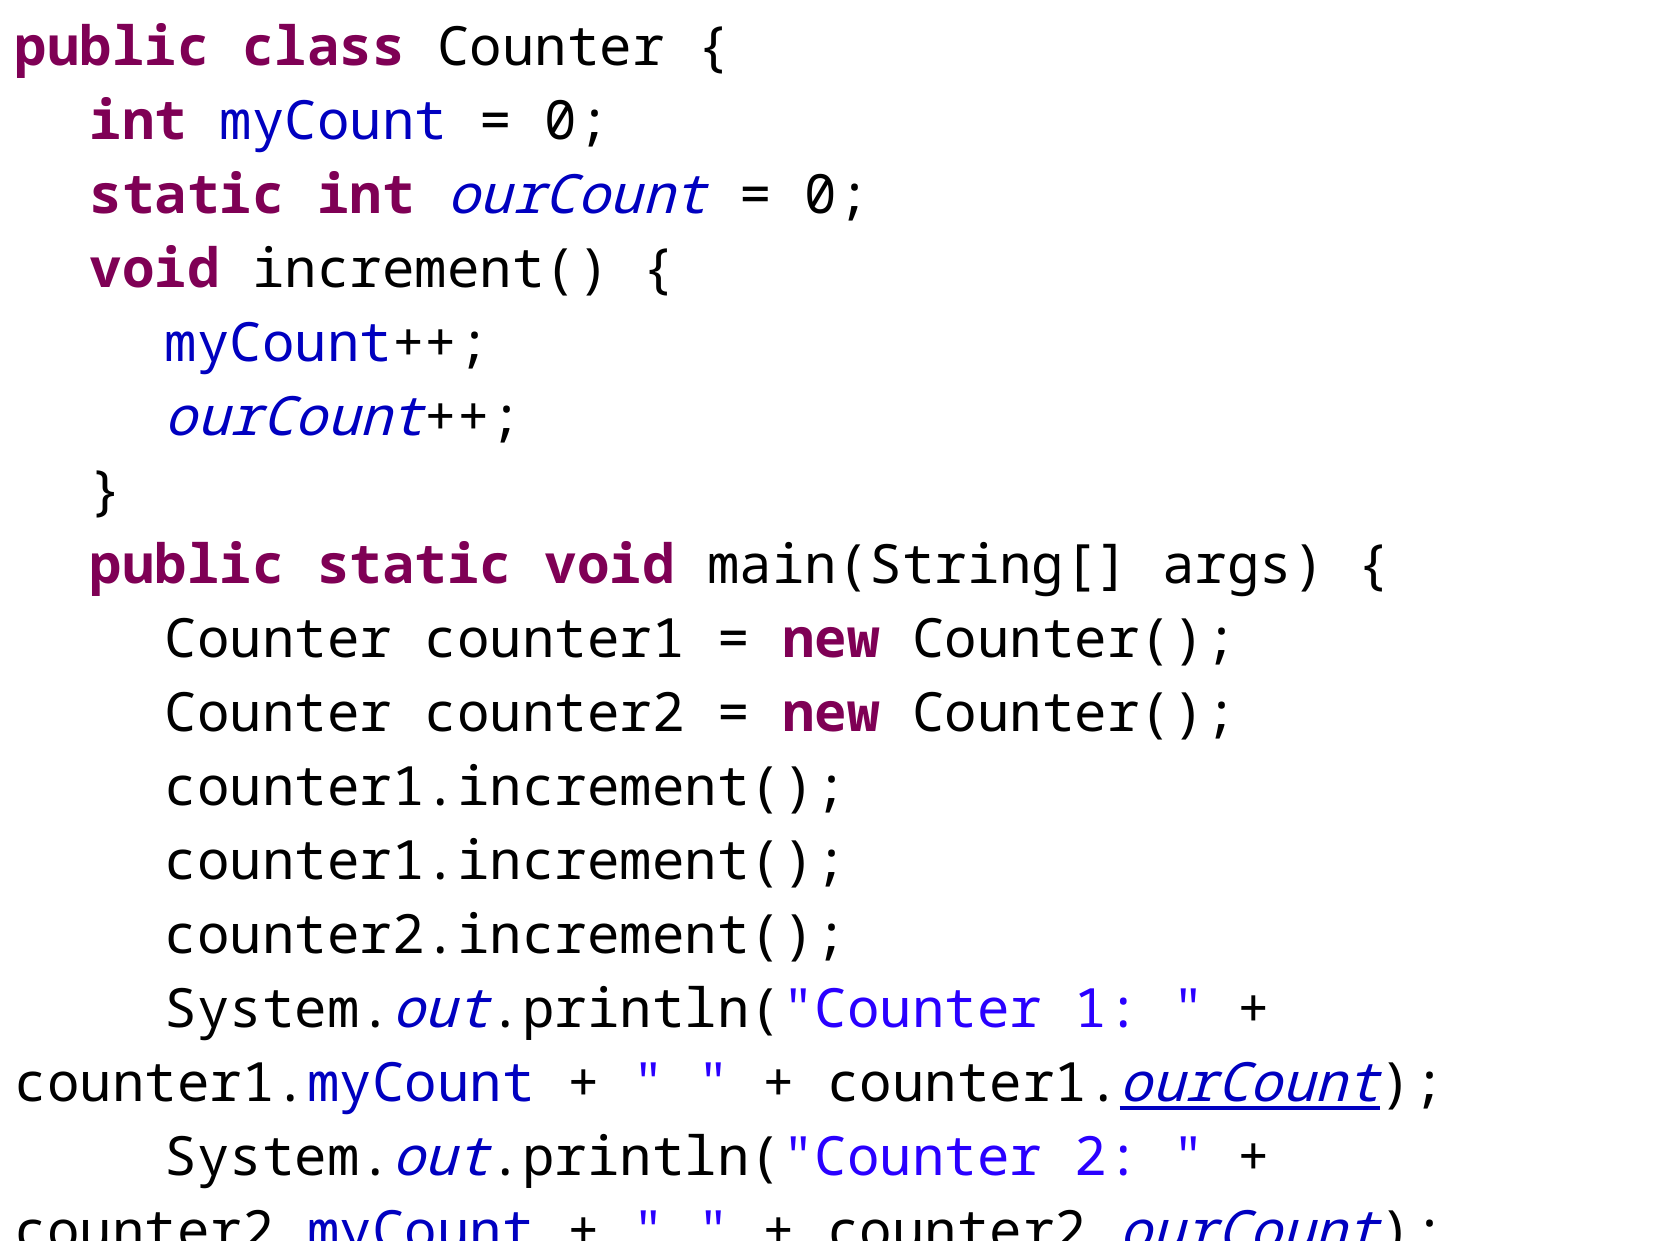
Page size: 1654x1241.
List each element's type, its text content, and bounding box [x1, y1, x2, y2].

text_box public class Counter { int myCount = 0; static int ourCount = 0; void increment() { myCount++; ourCount++; } public static void main(String[] args) { Counter counter1 = new Counter(); Counter counter2 = new Counter(); counter1.increment(); counter1.increment(); counter2.increment(); System.out.println("Counter 1: " + counter1.myCount + " " + counter1.ourCount); System.out.println("Counter 2: " + counter2.myCount + " " + counter2.ourCount); } } [0, 0, 1654, 1241]
